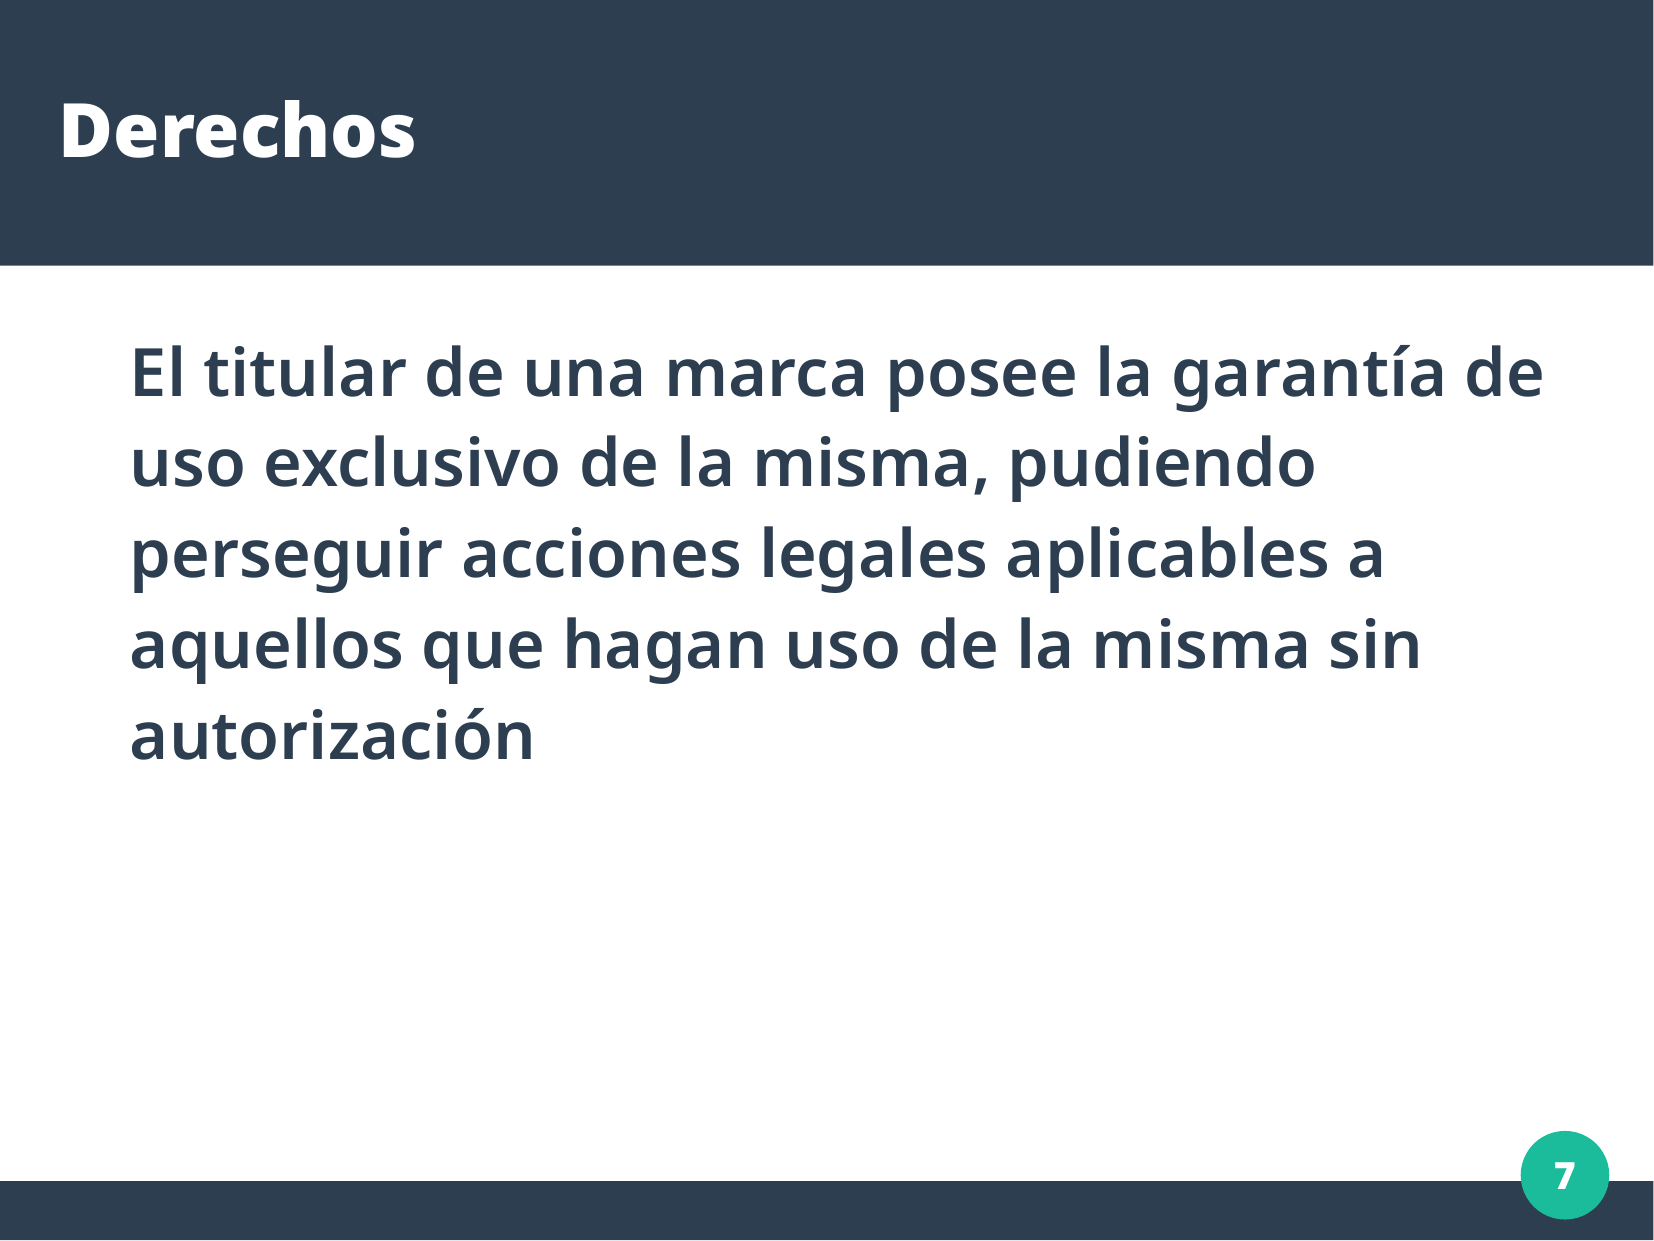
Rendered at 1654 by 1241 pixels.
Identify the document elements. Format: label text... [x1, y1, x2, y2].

list El titular de una marca posee la garantía de uso exclusivo de la misma, pudiendo perseguir acciones legales aplicables a aquellos que hagan uso de la misma sin autorización [59, 324, 1595, 1152]
title Derechos [59, 49, 1595, 207]
